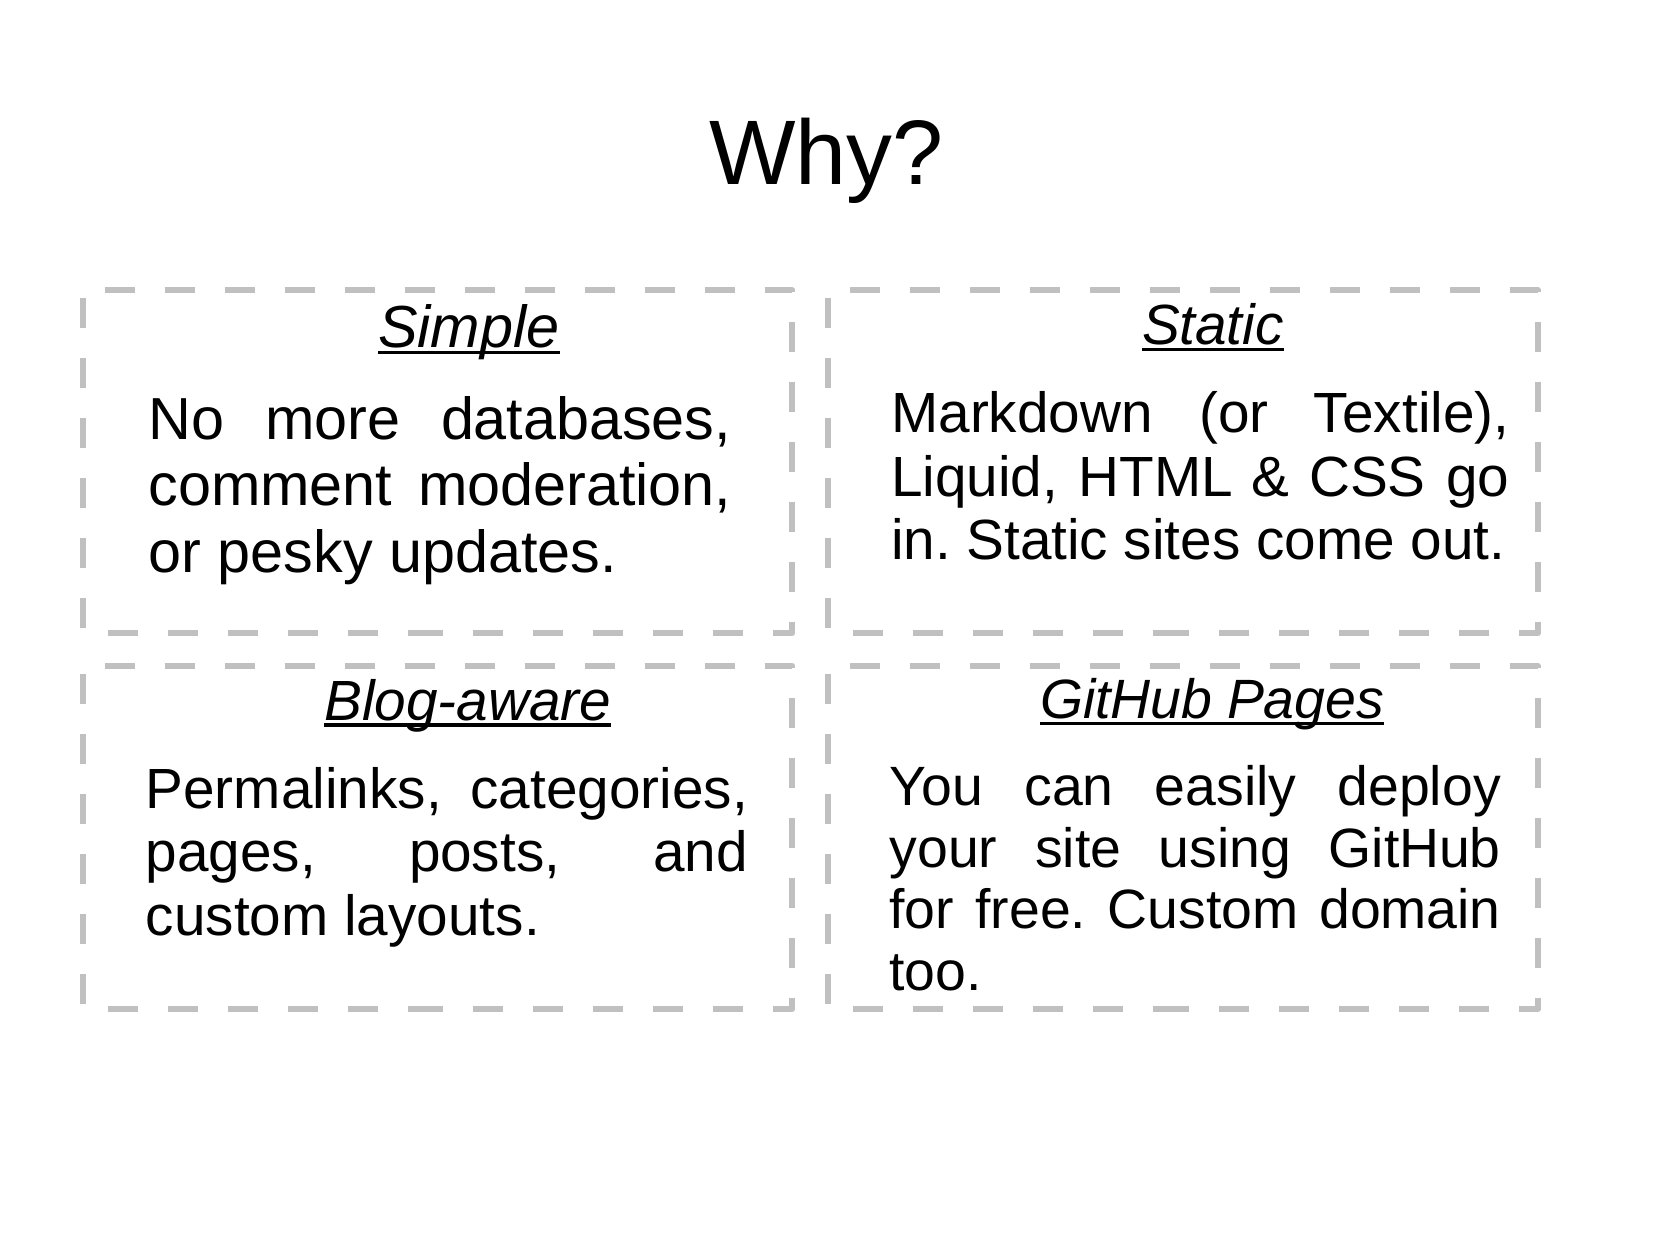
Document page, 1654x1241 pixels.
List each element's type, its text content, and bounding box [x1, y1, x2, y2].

list GitHub Pages You can easily deploy your site using GitHub for free. Custom domain too. [827, 665, 1538, 1009]
list Static Markdown (or Textile), Liquid, HTML & CSS go in. Static sites come out. [827, 290, 1538, 634]
title Why? [82, 49, 1571, 257]
list Simple No more databases, comment moderation, or pesky updates. [82, 290, 793, 634]
list Blog-aware Permalinks, categories, pages, posts, and custom layouts. [82, 665, 793, 1009]
